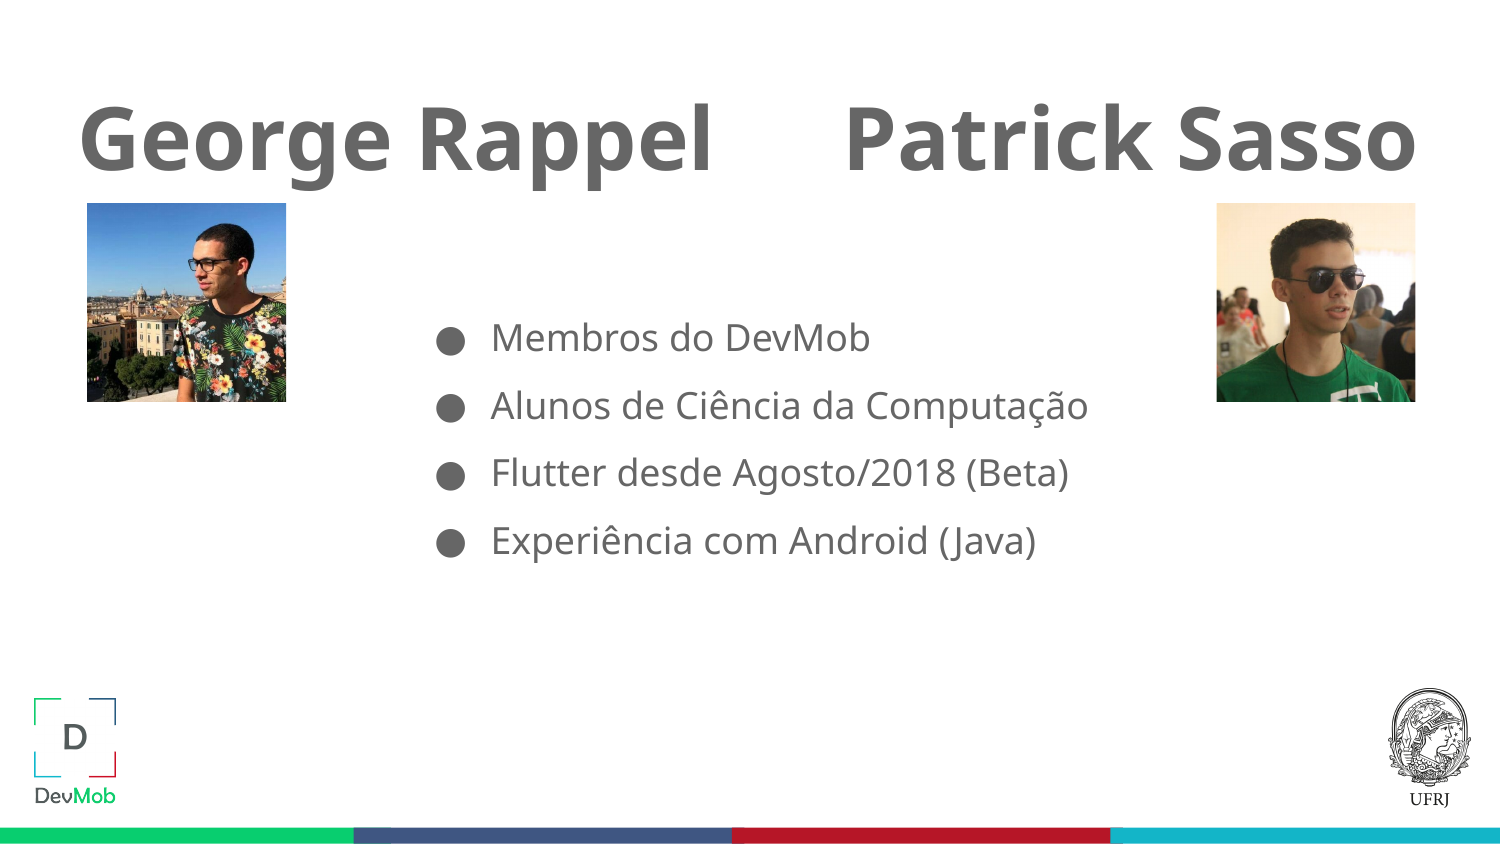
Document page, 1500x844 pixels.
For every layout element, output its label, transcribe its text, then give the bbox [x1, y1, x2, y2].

title Patrick Sasso [733, 67, 1435, 204]
picture [1216, 203, 1416, 402]
picture [1388, 688, 1471, 808]
picture [34, 698, 116, 808]
title George Rappel [63, 67, 733, 204]
list Membros do DevMob Alunos de Ciência da Computação Flutter desde Agosto/2018 (Beta) Experiência com Android (Java) [400, 151, 1121, 702]
picture [87, 203, 287, 402]
